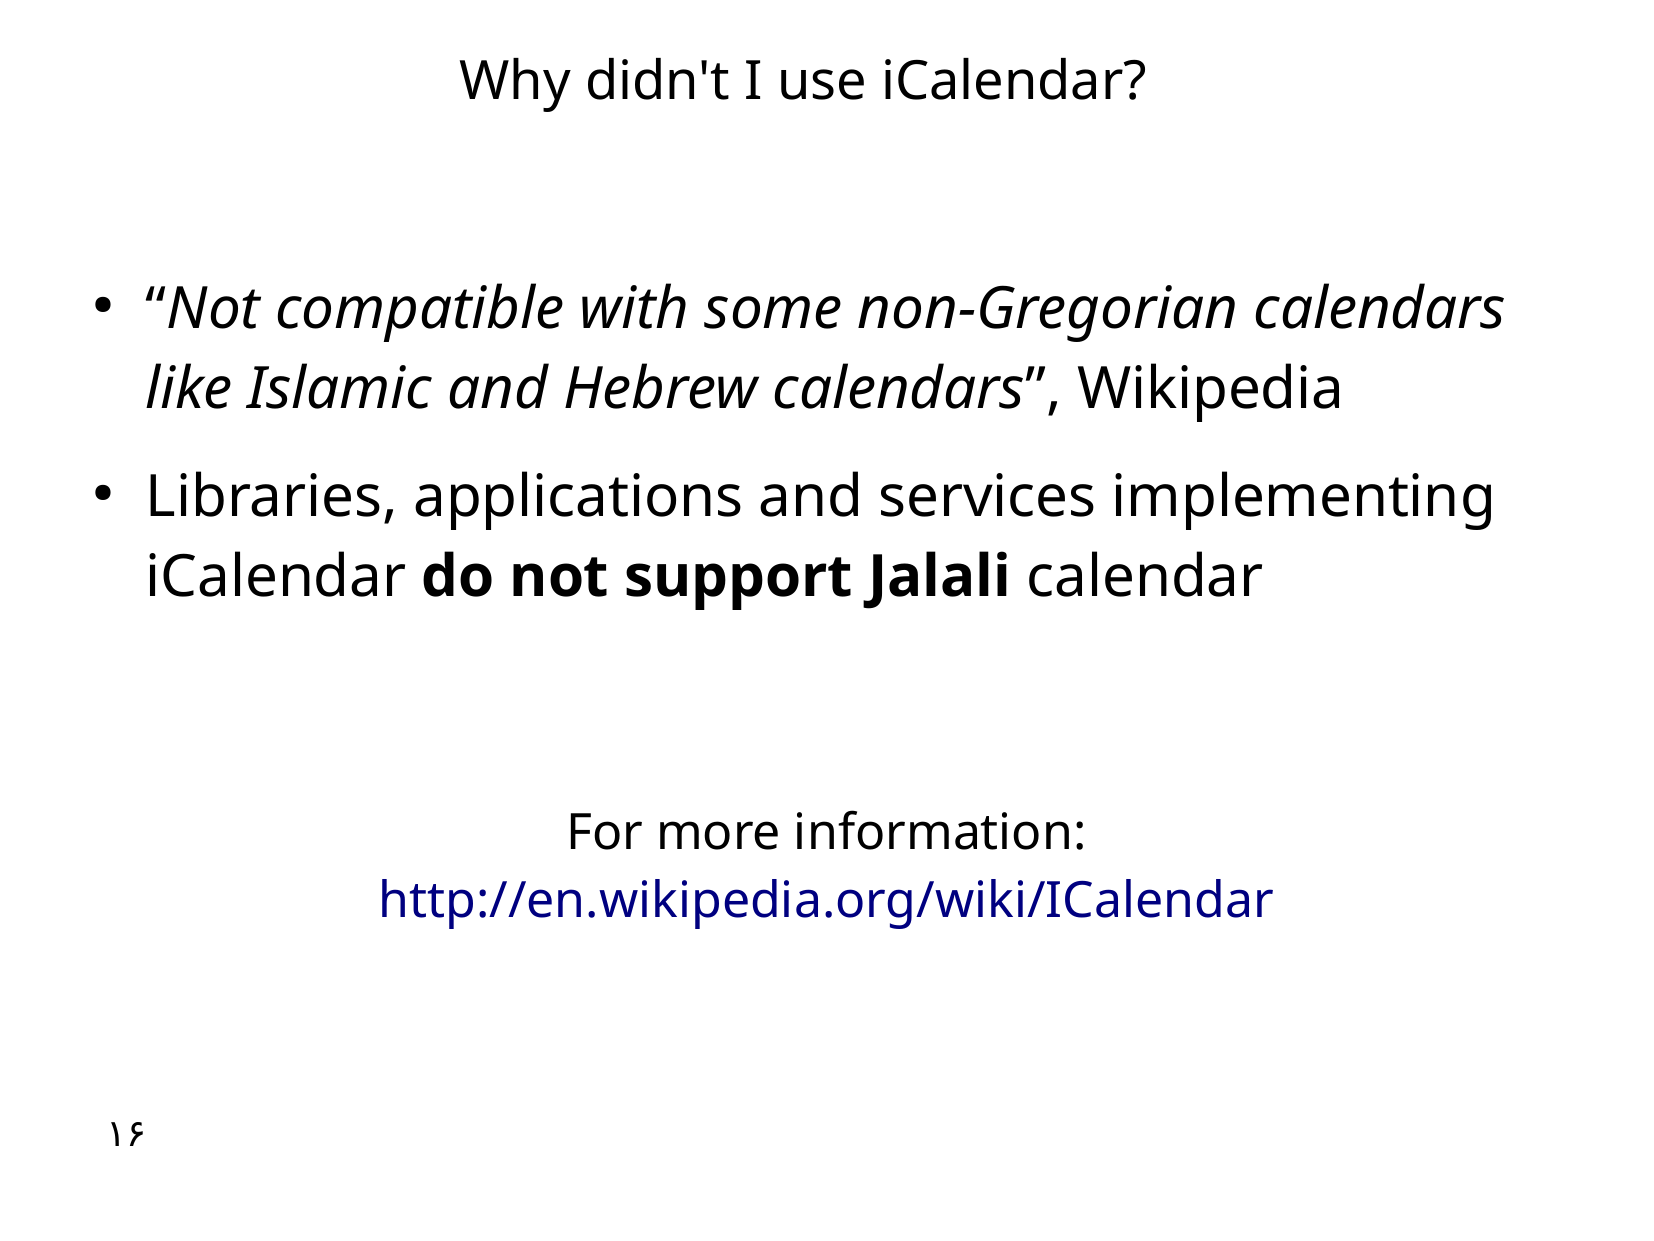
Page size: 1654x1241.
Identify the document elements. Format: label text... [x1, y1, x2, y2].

text_box For more information: http://en.wikipedia.org/wiki/ICalendar [342, 788, 1310, 950]
text_box Why didn't I use iCalendar? [368, 41, 1239, 136]
text_box ۱۶ [91, 1104, 152, 1175]
list “Not compatible with some non-Gregorian calendars like Islamic and Hebrew calendars”, Wikipedia Libraries, applications and services implementing iCalendar do not support Jalali calendar [75, 266, 1606, 712]
